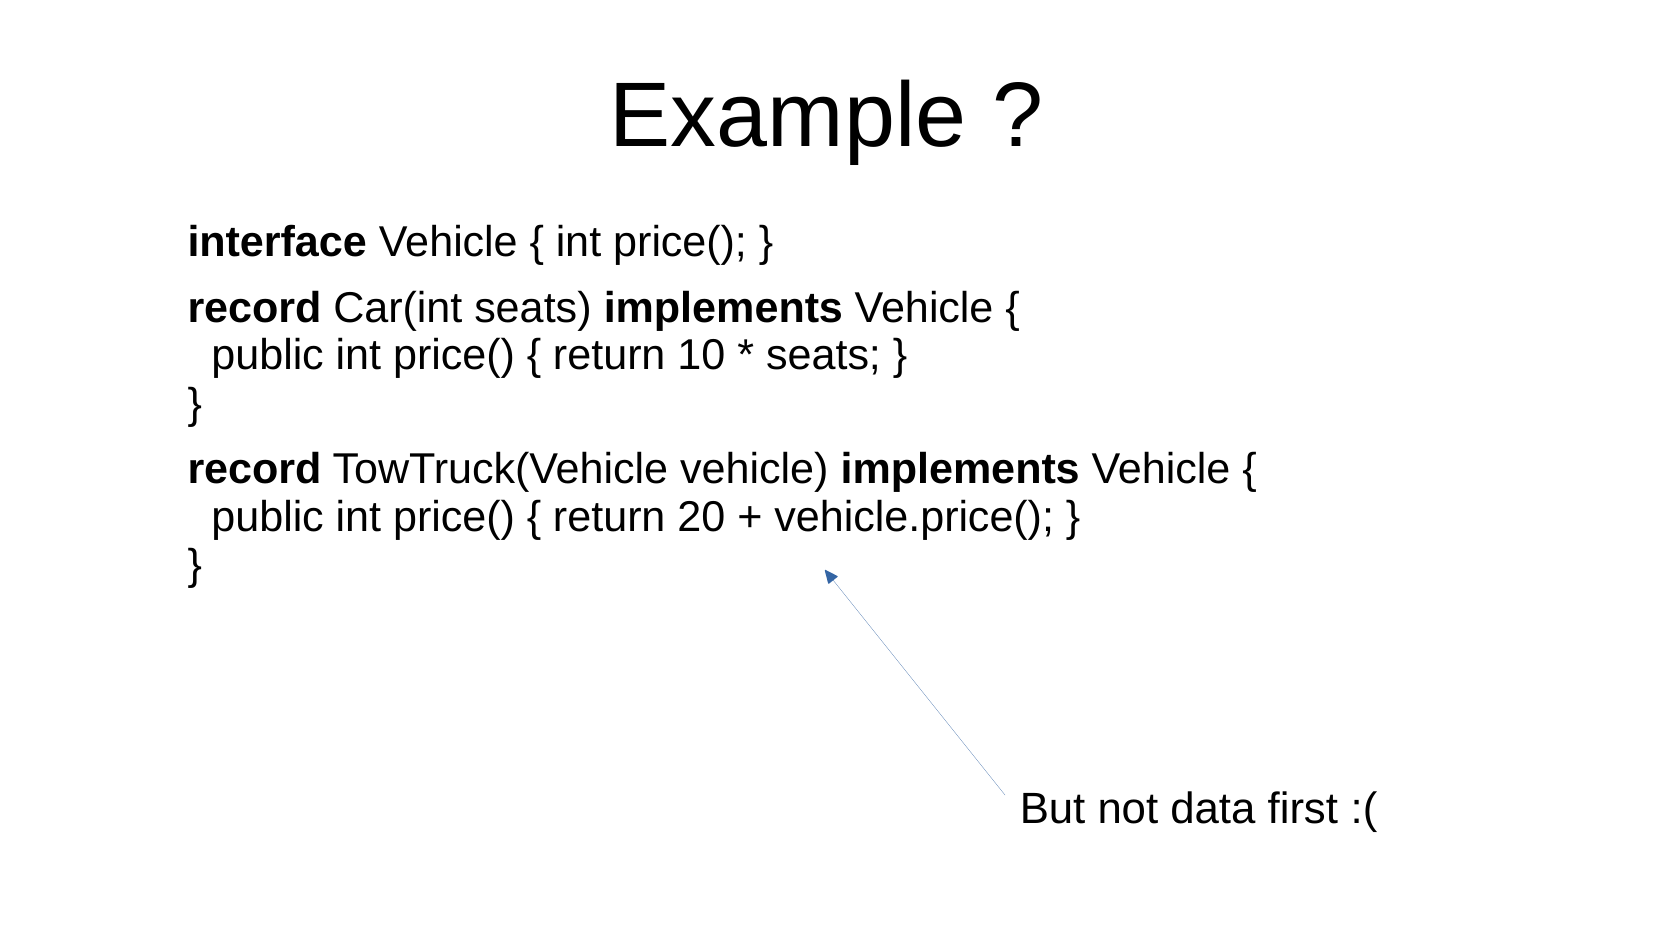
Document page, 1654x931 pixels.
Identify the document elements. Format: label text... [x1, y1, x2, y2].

title Example ? [82, 37, 1571, 193]
list interface Vehicle { int price(); } record Car(int seats) implements Vehicle { public int price() { return 10 * seats; } } record TowTruck(Vehicle vehicle) implements Vehicle { public int price() { return 20 + vehicle.price(); } } [82, 217, 1571, 758]
text_box But not data first :( [1005, 776, 1393, 841]
